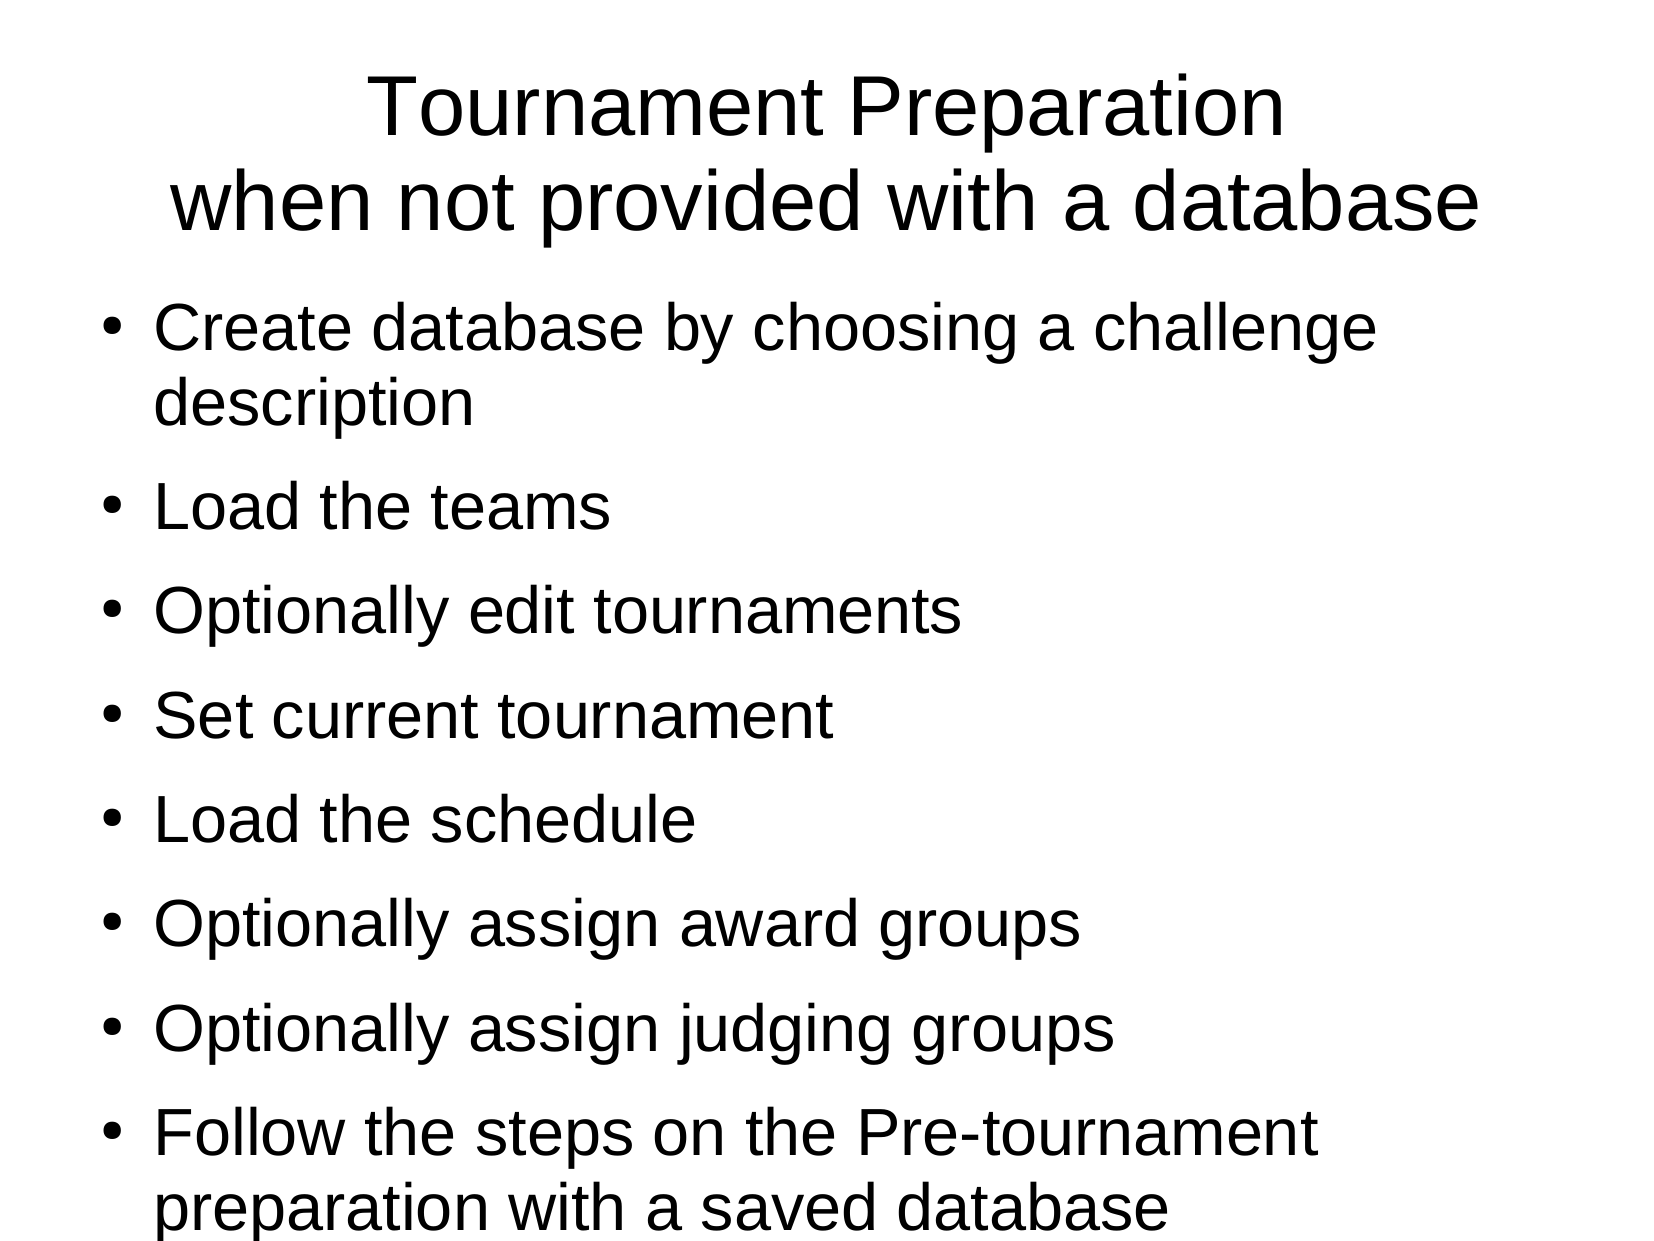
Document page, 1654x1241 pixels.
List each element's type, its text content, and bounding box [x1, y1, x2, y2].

title Tournament Preparation when not provided with a database [82, 49, 1571, 257]
list Create database by choosing a challenge description Load the teams Optionally edit tournaments Set current tournament Load the schedule Optionally assign award groups Optionally assign judging groups Follow the steps on the Pre-tournament preparation with a saved database [82, 290, 1571, 1241]
